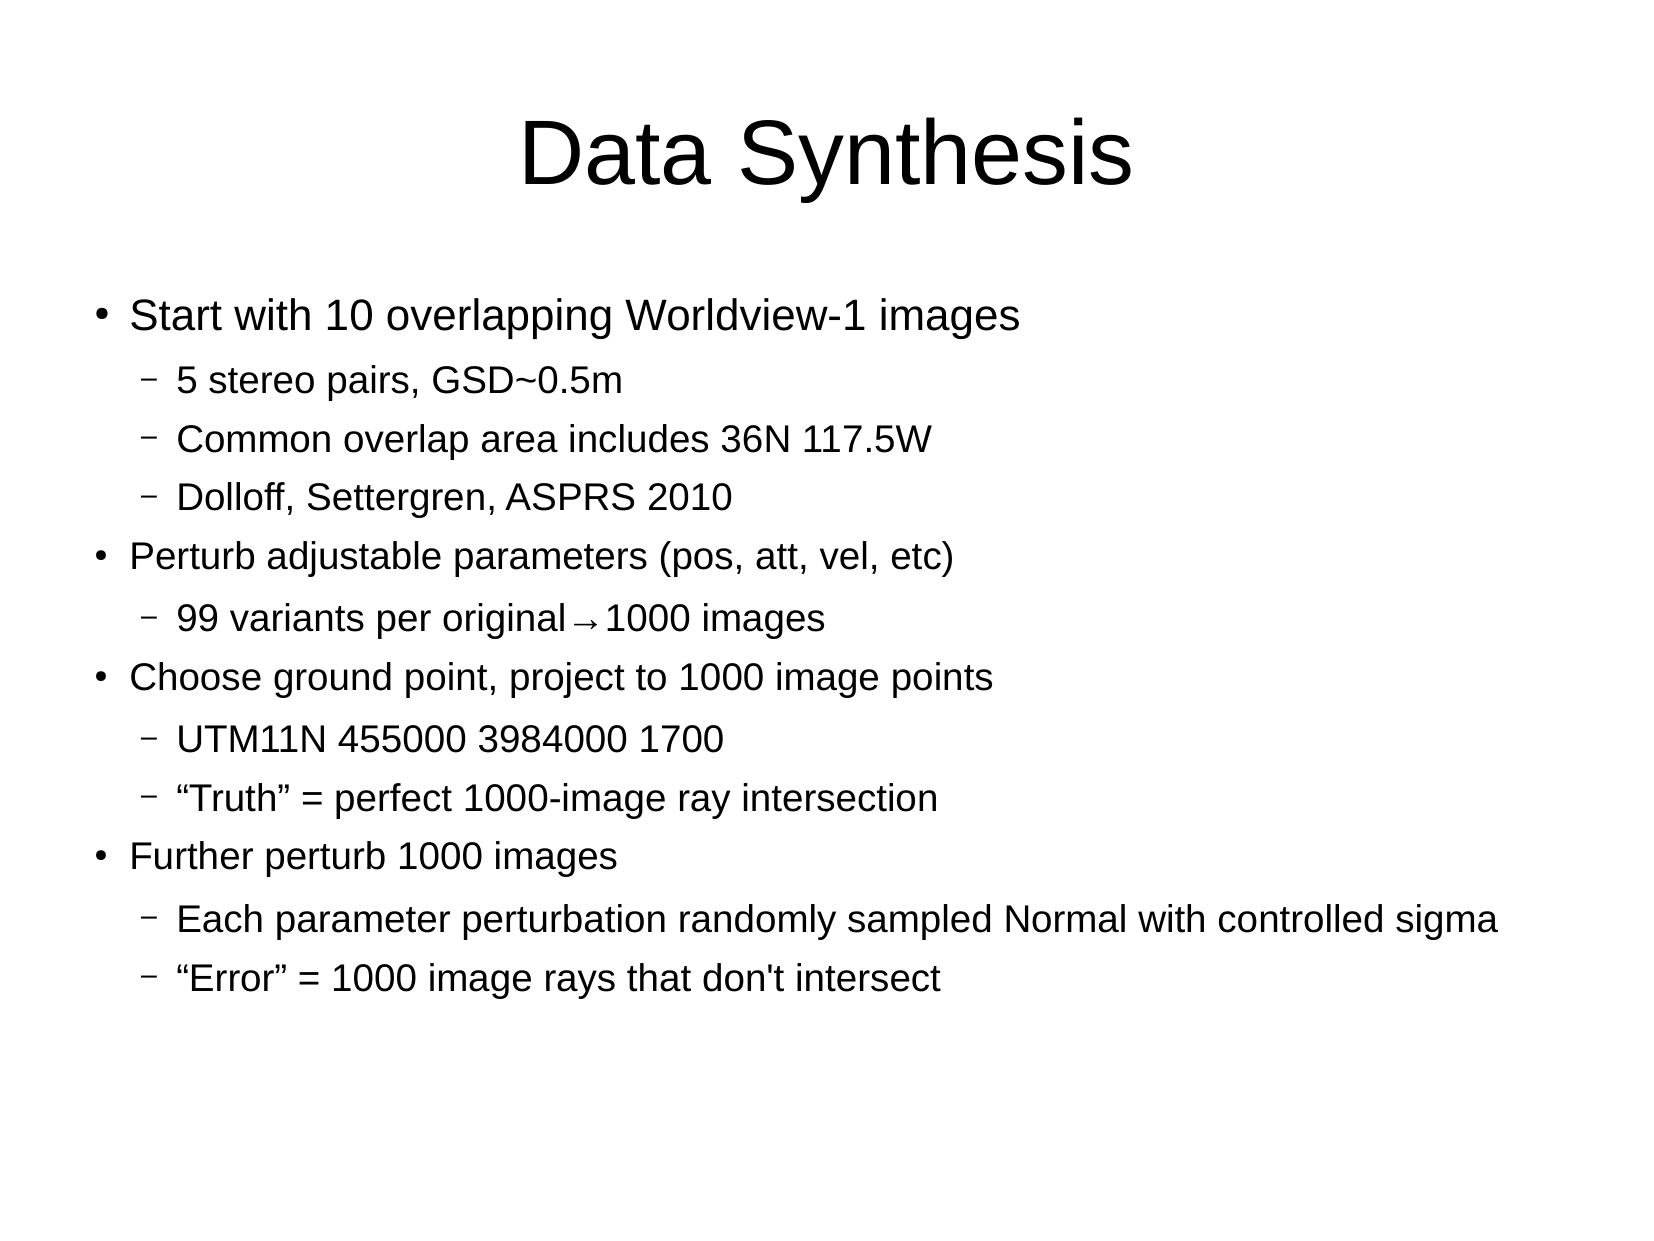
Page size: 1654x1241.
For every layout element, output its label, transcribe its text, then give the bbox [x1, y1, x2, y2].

title Data Synthesis [82, 49, 1571, 257]
list Start with 10 overlapping Worldview-1 images 5 stereo pairs, GSD~0.5m Common overlap area includes 36N 117.5W Dolloff, Settergren, ASPRS 2010 Perturb adjustable parameters (pos, att, vel, etc) 99 variants per original→1000 images Choose ground point, project to 1000 image points UTM11N 455000 3984000 1700 “Truth” = perfect 1000-image ray intersection Further perturb 1000 images Each parameter perturbation randomly sampled Normal with controlled sigma “Error” = 1000 image rays that don't intersect [82, 290, 1571, 1010]
